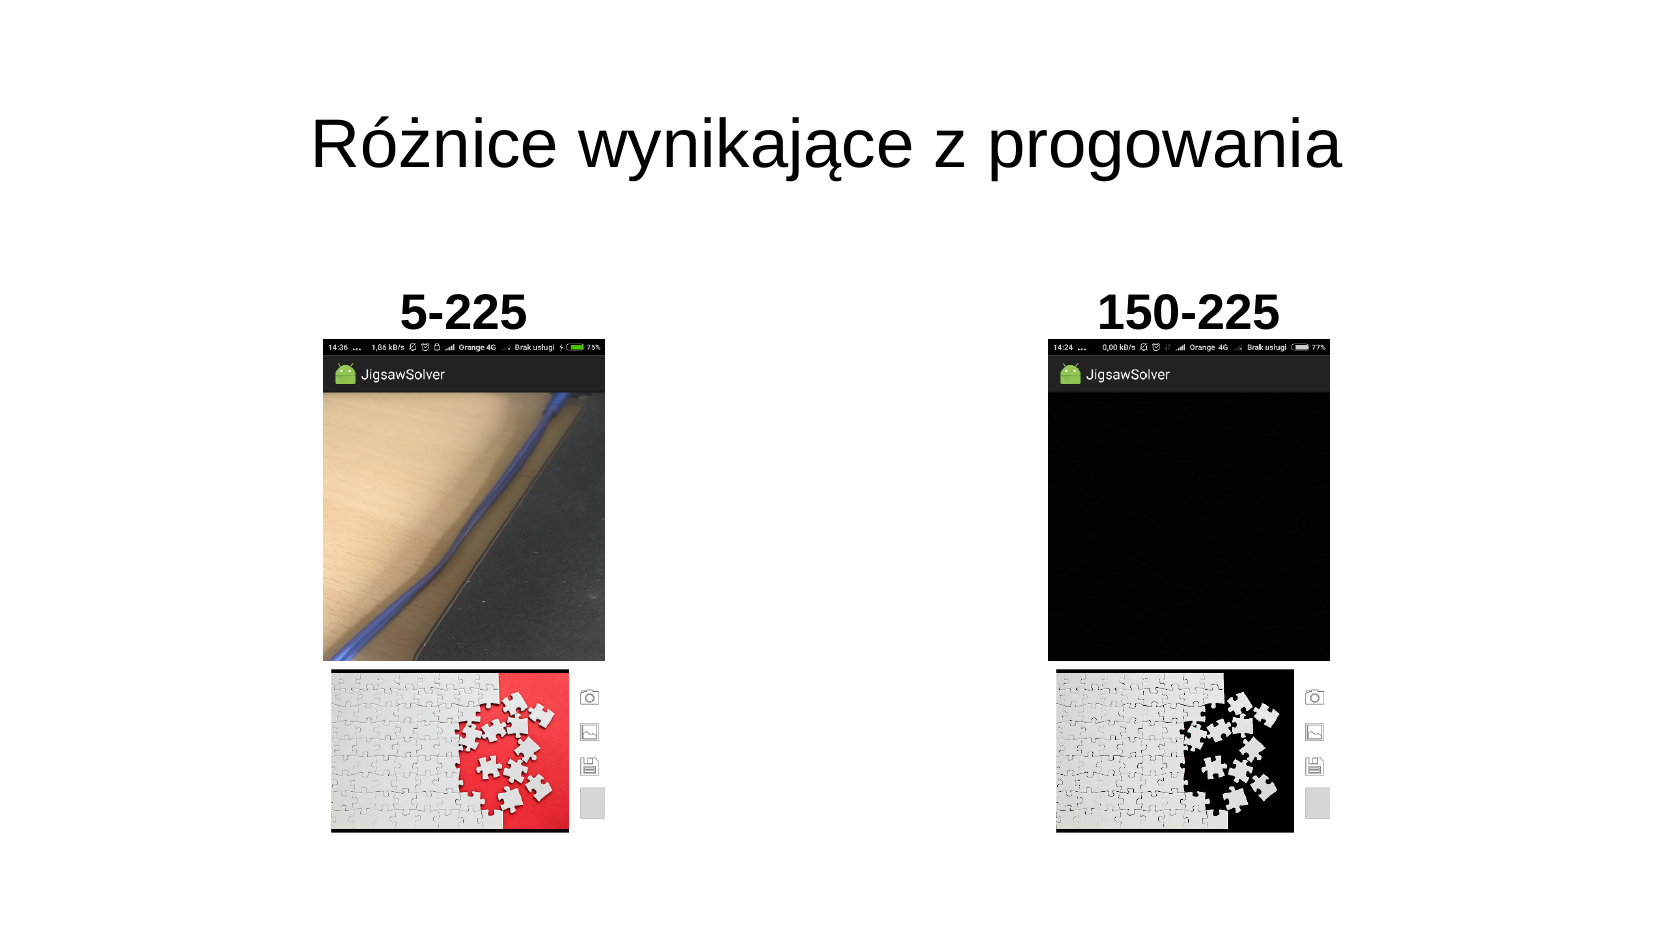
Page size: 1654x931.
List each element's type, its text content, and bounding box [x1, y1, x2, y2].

list 150-225 [837, 228, 1541, 340]
title Różnice wynikające z progowania [113, 49, 1541, 230]
picture [323, 339, 605, 840]
picture [1048, 339, 1330, 840]
list 5-225 [113, 228, 814, 340]
